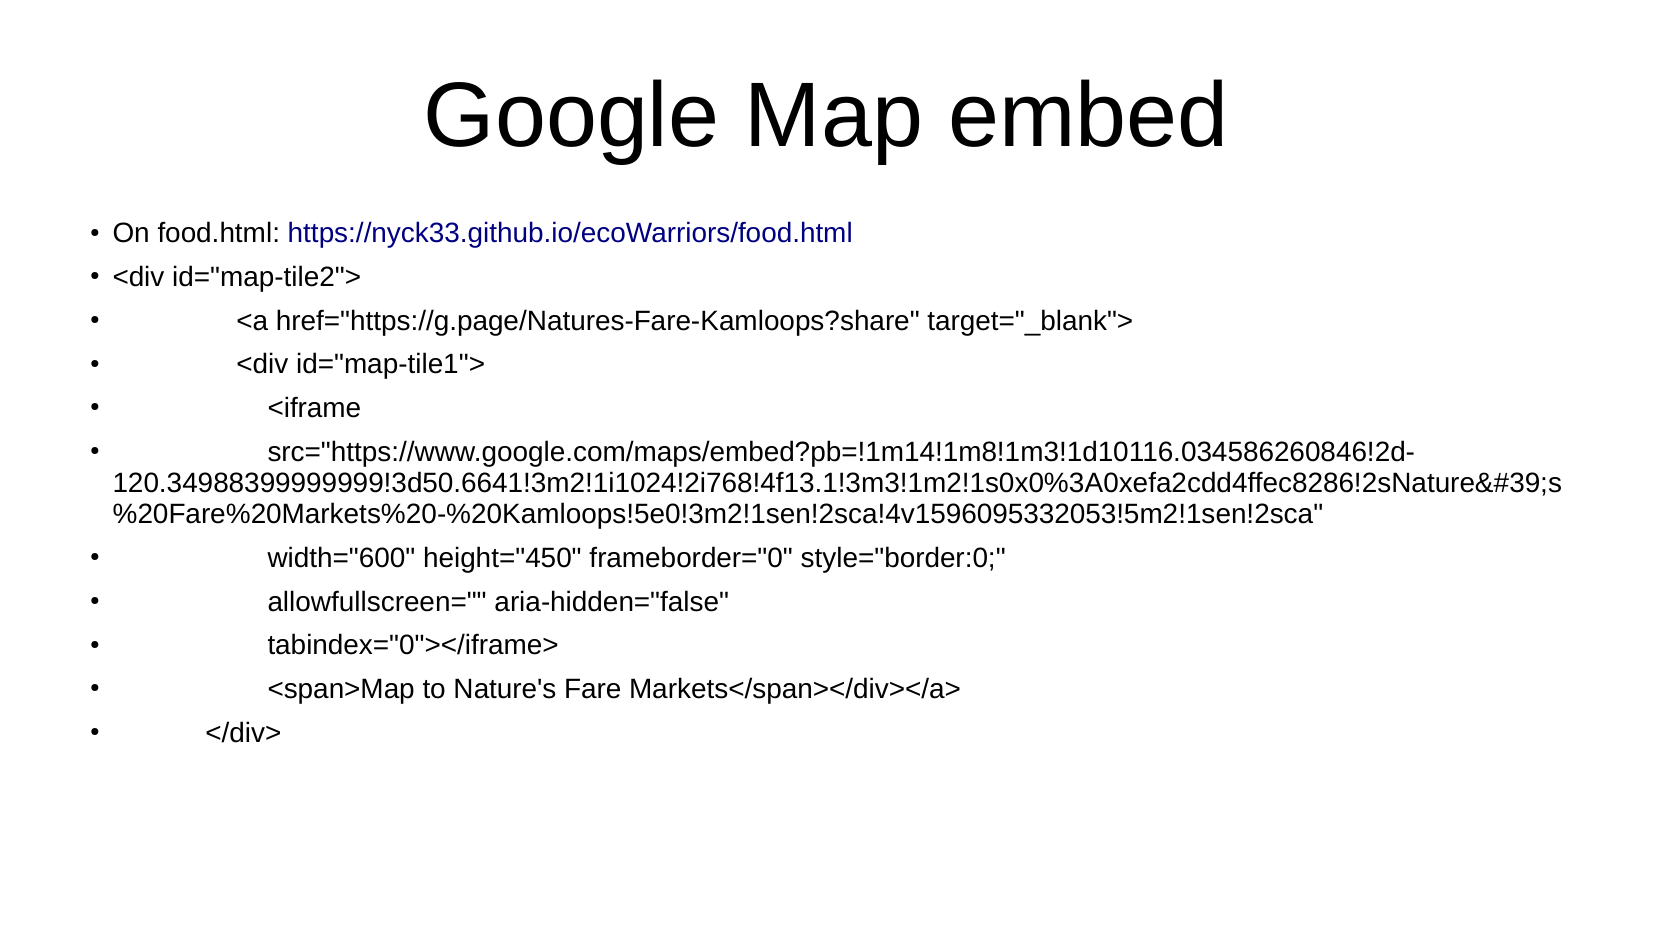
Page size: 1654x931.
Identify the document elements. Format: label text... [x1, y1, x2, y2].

title Google Map embed [82, 37, 1571, 193]
list On food.html: https://nyck33.github.io/ecoWarriors/food.html <div id="map-tile2"> <a href="https://g.page/Natures-Fare-Kamloops?share" target="_blank"> <div id="map-tile1"> <iframe src="https://www.google.com/maps/embed?pb=!1m14!1m8!1m3!1d10116.034586260846!2d-120.34988399999999!3d50.6641!3m2!1i1024!2i768!4f13.1!3m3!1m2!1s0x0%3A0xefa2cdd4ffec8286!2sNature&#39;s%20Fare%20Markets%20-%20Kamloops!5e0!3m2!1sen!2sca!4v1596095332053!5m2!1sen!2sca" width="600" height="450" frameborder="0" style="border:0;" allowfullscreen="" aria-hidden="false" tabindex="0"></iframe> <span>Map to Nature's Fare Markets</span></div></a> </div> [82, 217, 1571, 758]
